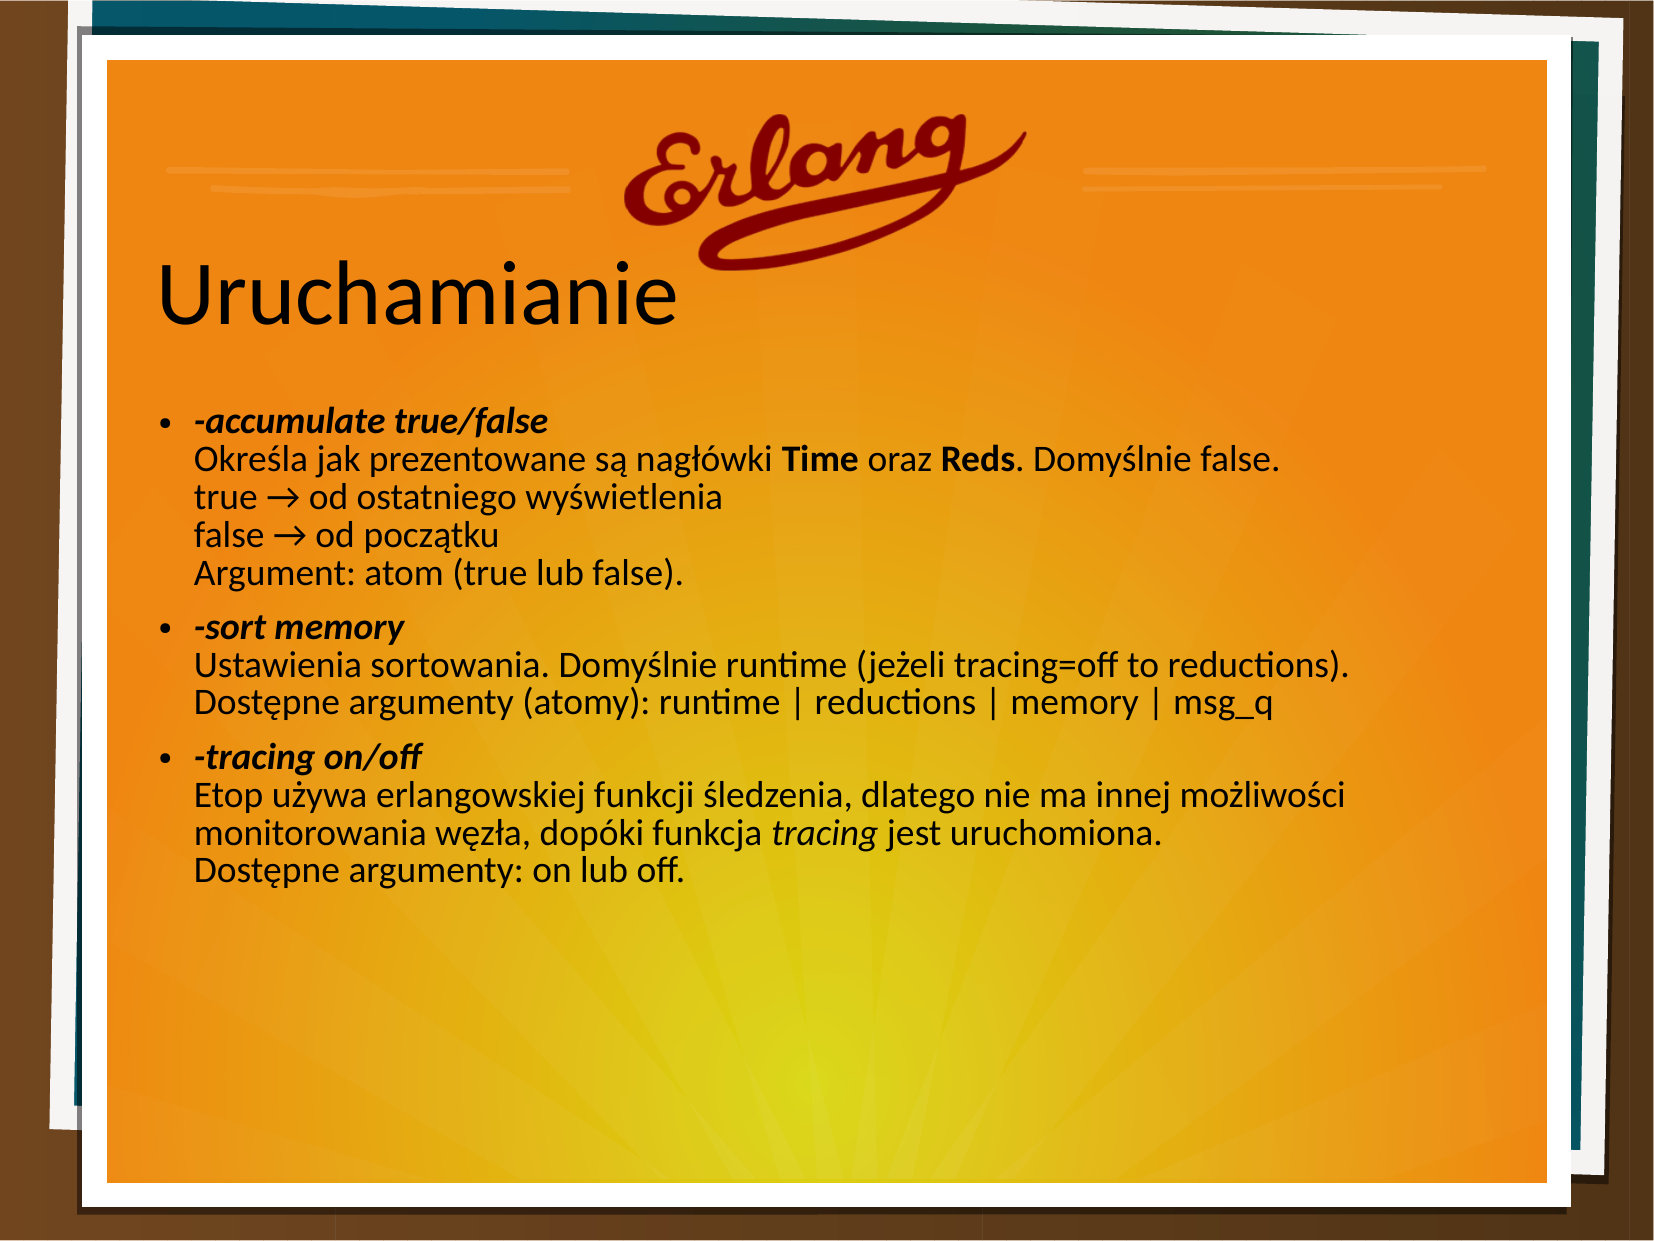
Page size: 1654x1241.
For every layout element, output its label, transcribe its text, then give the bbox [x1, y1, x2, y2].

picture [623, 113, 1028, 272]
text_box -accumulate true/false Określa jak prezentowane są nagłówki Time oraz Reds. Domyślnie false. true → od ostatniego wyświetlenia false → od początku Argument: atom (true lub false). -sort memory Ustawienia sortowania. Domyślnie runtime (jeżeli tracing=off to reductions). Dostępne argumenty (atomy): runtime | reductions | memory | msg_q -tracing on/off Etop używa erlangowskiej funkcji śledzenia, dlatego nie ma innej możliwości monitorowania węzła, dopóki funkcja tracing jest uruchomiona. Dostępne argumenty: on lub off. [106, 398, 1430, 1052]
text_box Uruchamianie [141, 248, 827, 378]
